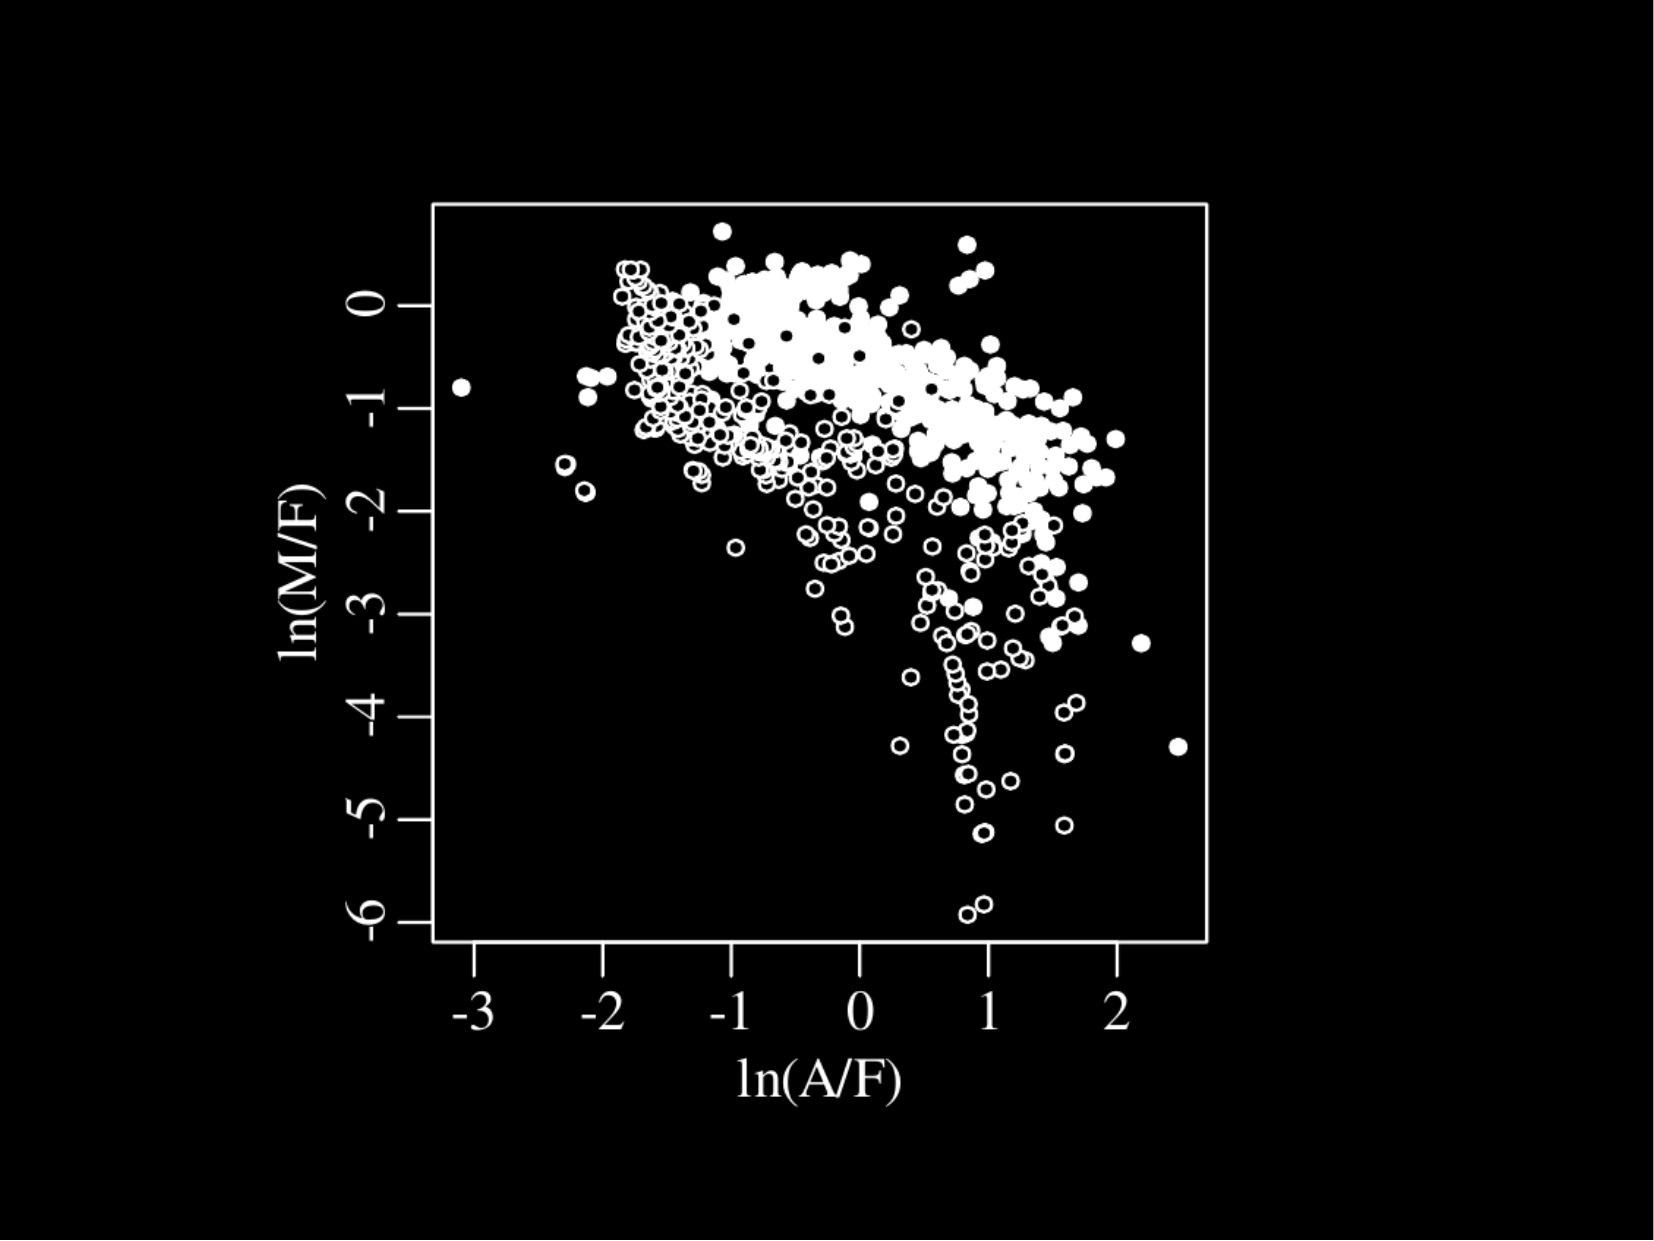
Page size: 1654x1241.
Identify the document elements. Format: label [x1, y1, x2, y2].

picture [265, 192, 1217, 1113]
